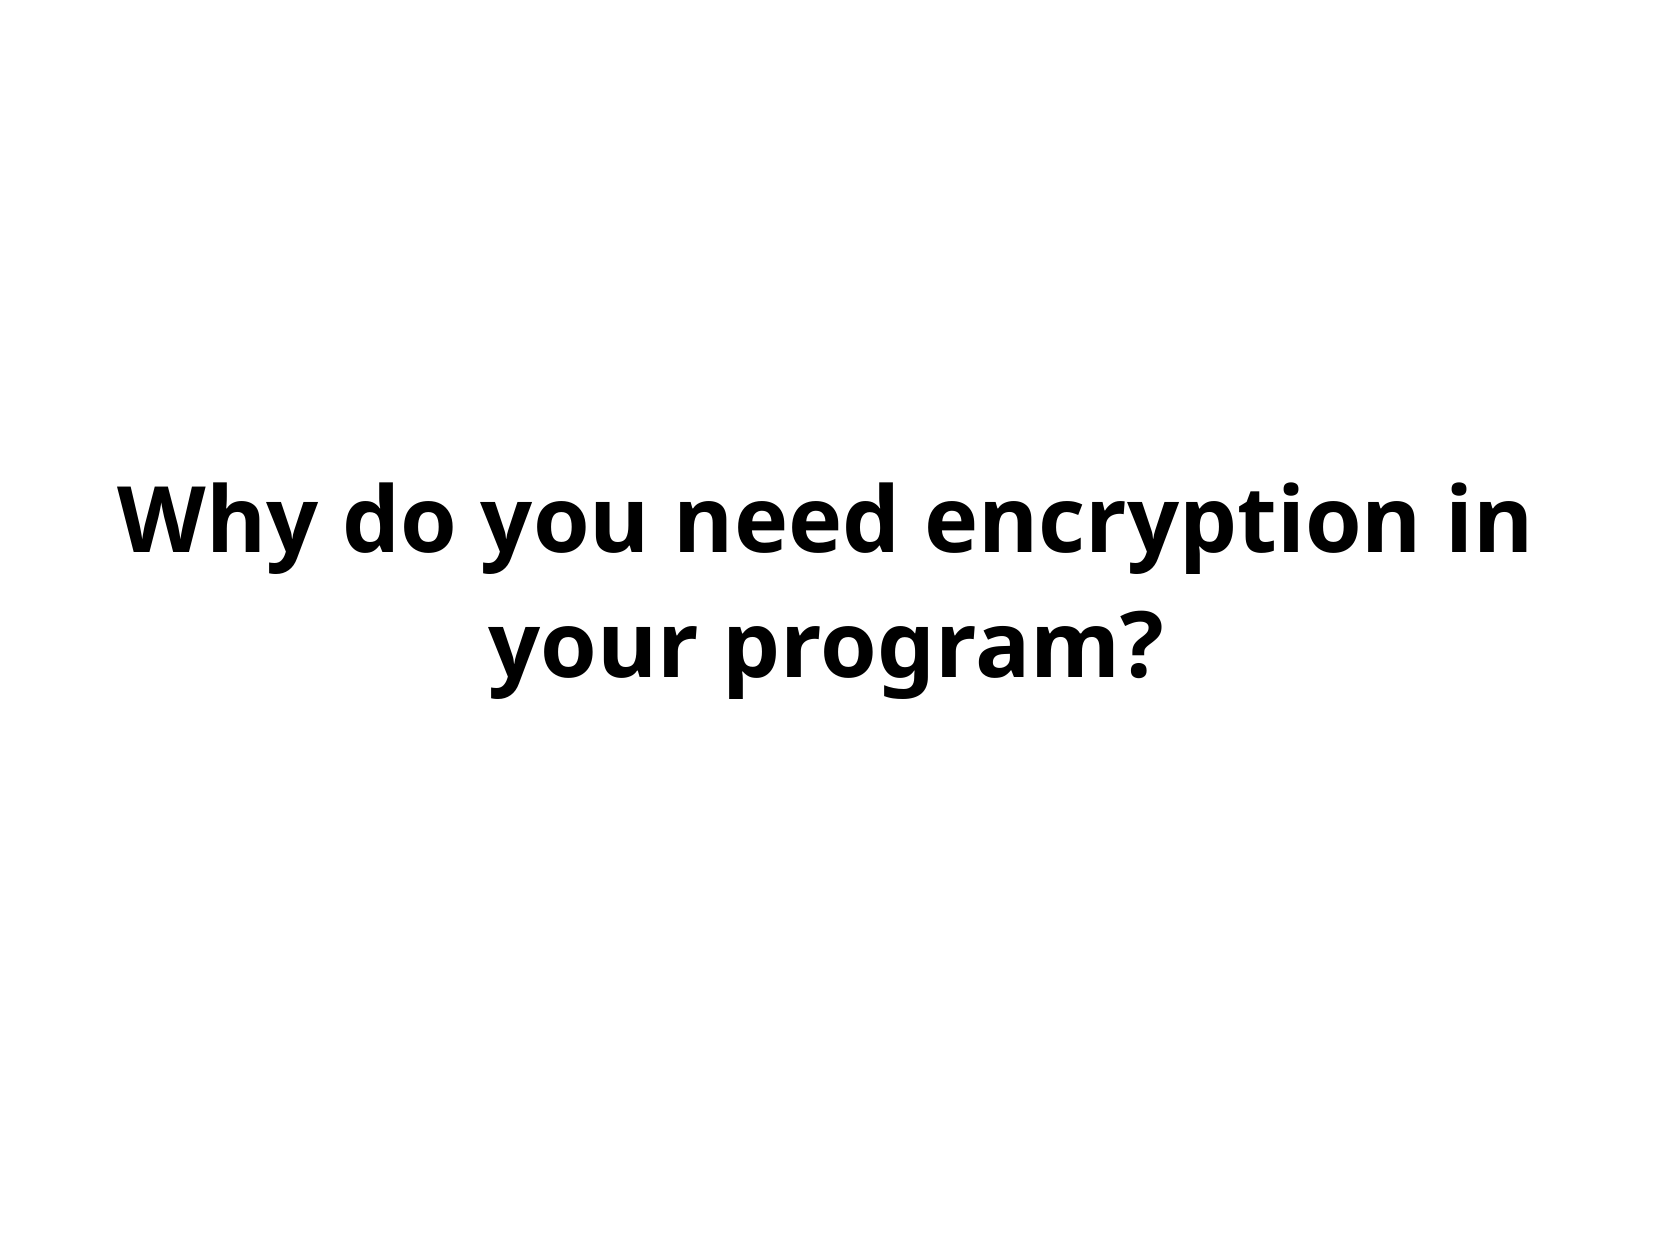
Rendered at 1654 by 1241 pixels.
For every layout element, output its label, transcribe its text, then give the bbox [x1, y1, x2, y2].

subtitle Why do you need encryption in your program? [82, 49, 1571, 1109]
